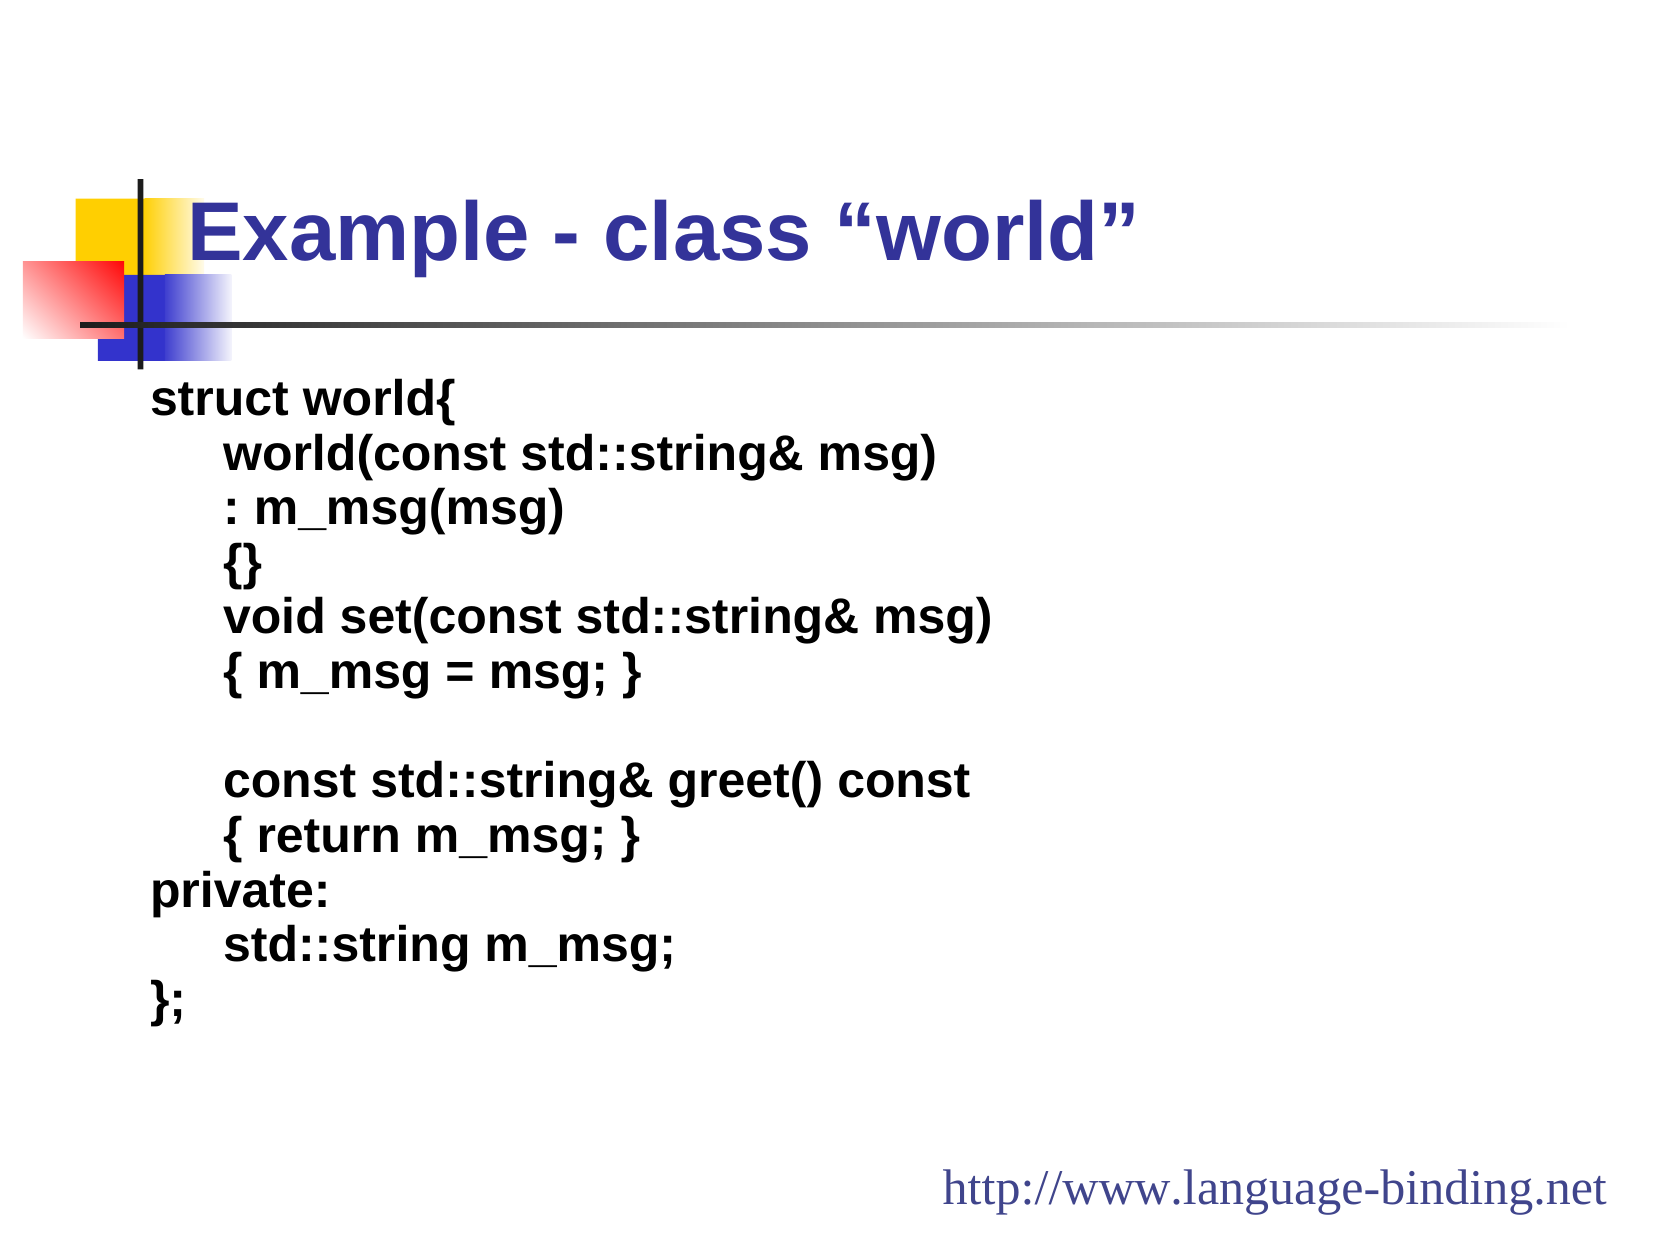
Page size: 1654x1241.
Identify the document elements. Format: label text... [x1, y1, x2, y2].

text_box http://www.language-binding.net [937, 1162, 1613, 1216]
title Example - class “world” [187, 187, 1163, 281]
text_box struct world{ world(const std::string& msg) : m_msg(msg) {} void set(const std::string& msg) { m_msg = msg; } const std::string& greet() const { return m_msg; } private: std::string m_msg; }; [150, 371, 1488, 1028]
